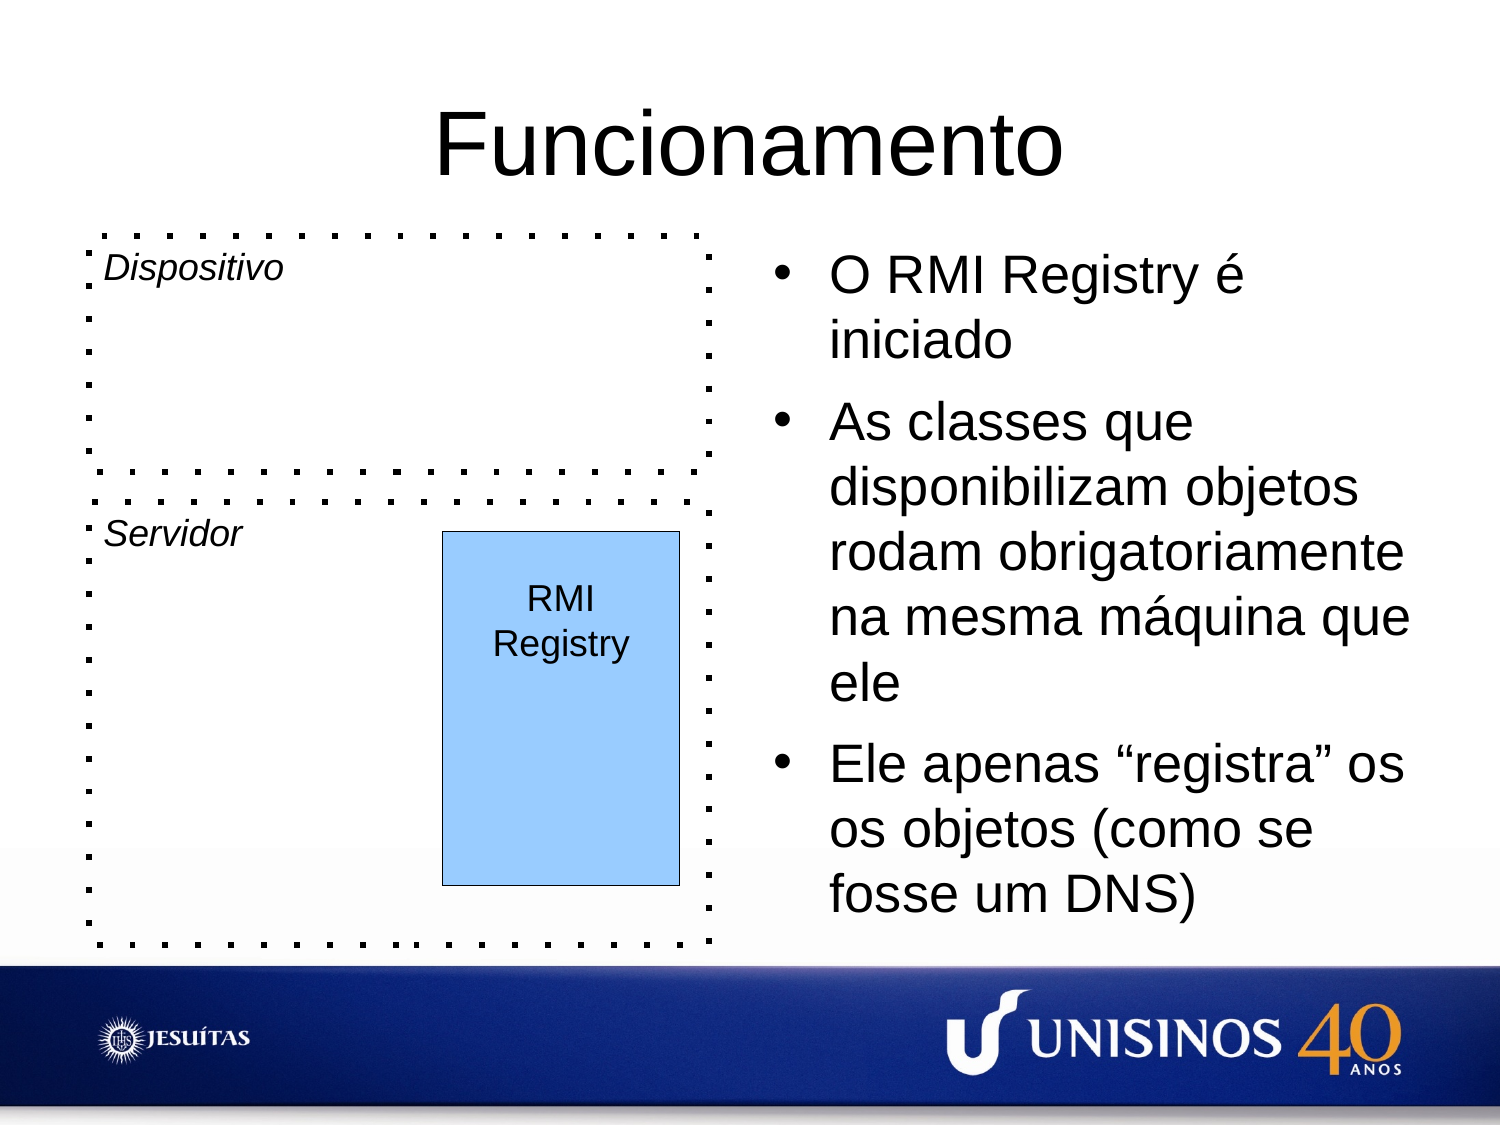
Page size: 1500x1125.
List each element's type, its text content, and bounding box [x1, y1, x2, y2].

text_box Servidor [88, 501, 258, 591]
title Funcionamento [75, 45, 1426, 233]
picture [0, 848, 1500, 1125]
text_box RMI Registry [442, 531, 680, 886]
list O RMI Registry é iniciado As classes que disponibilizam objetos rodam obrigatoriamente na mesma máquina que ele Ele apenas “registra” os os objetos (como se fosse um DNS) [758, 231, 1447, 945]
text_box Dispositivo [88, 235, 299, 296]
